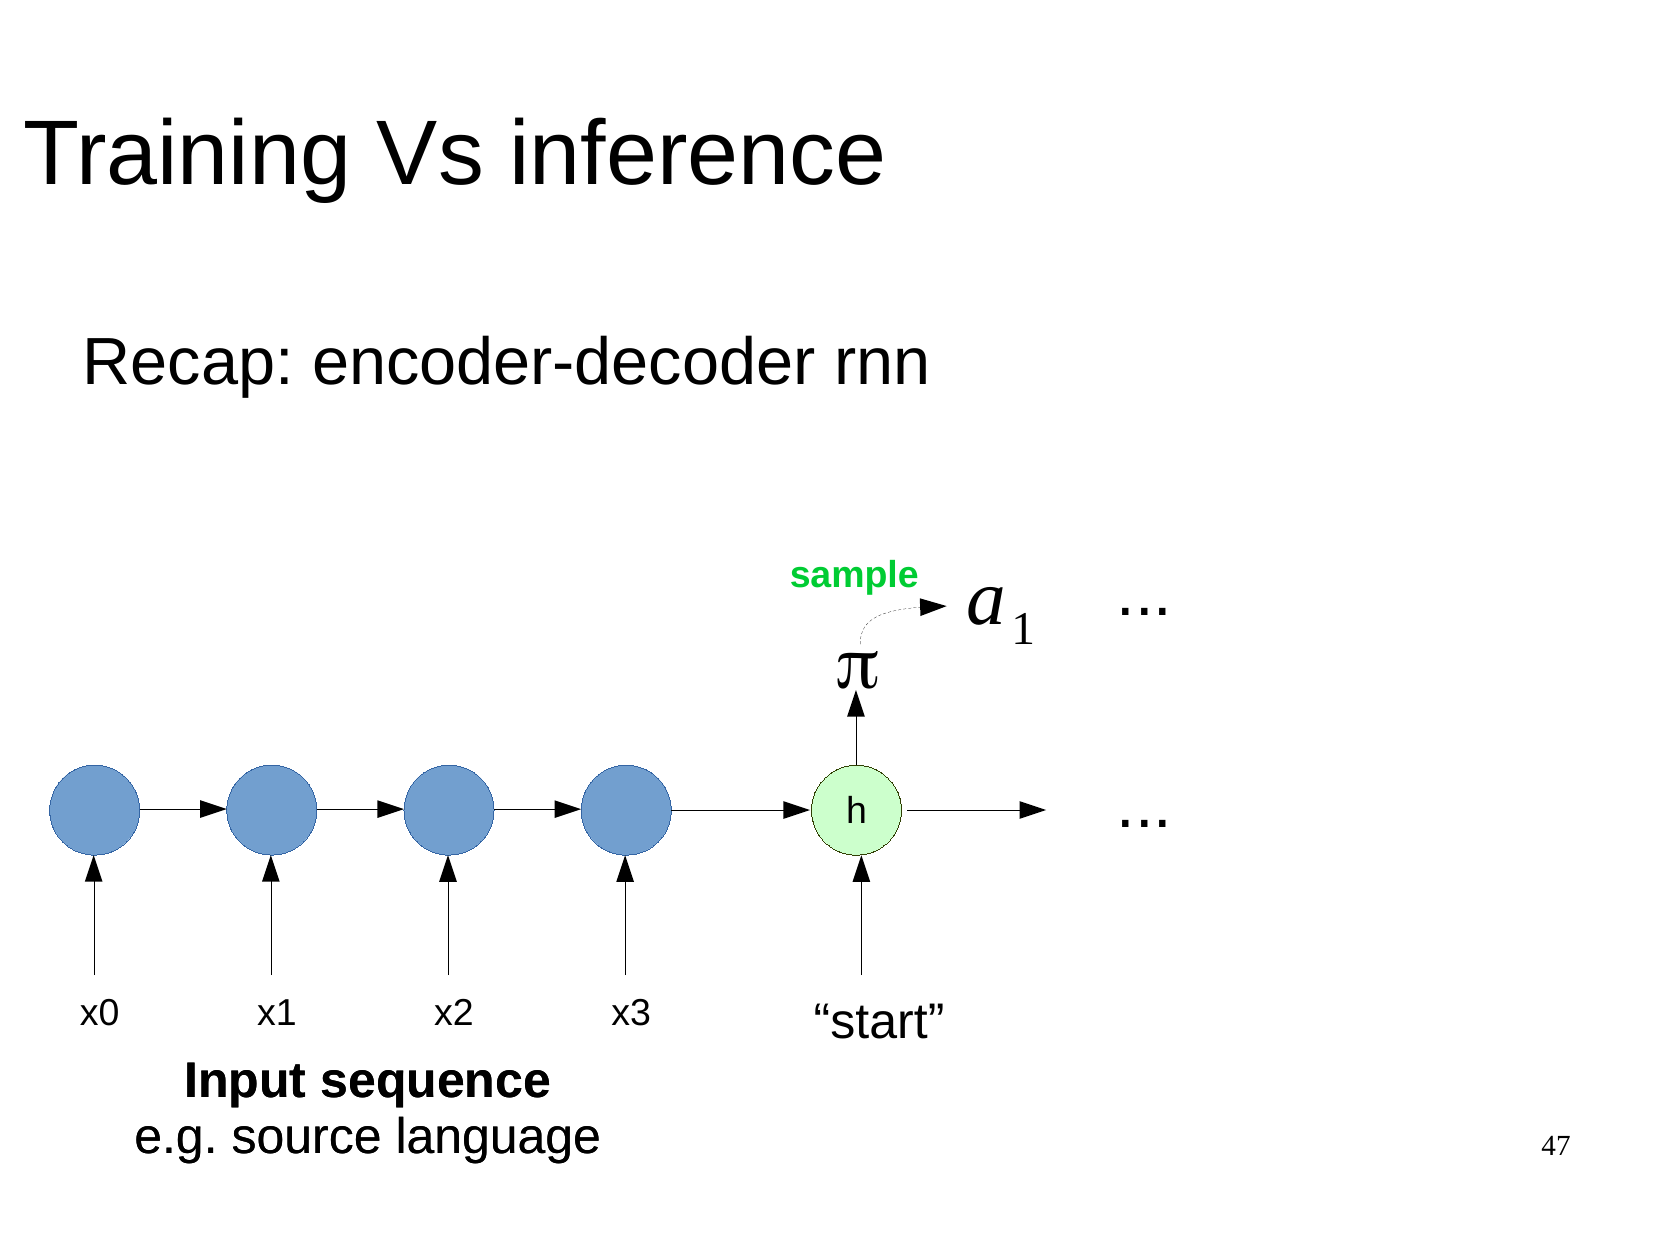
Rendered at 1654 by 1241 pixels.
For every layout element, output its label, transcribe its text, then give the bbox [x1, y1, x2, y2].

text_box sample [775, 545, 934, 603]
text_box x0 [65, 984, 135, 1041]
text_box [581, 765, 672, 856]
text_box [403, 765, 495, 856]
chart [946, 555, 1052, 657]
text_box “start” [798, 986, 960, 1058]
text_box x1 [242, 984, 312, 1041]
list Recap: encoder-decoder rnn [82, 323, 1301, 1016]
text_box x3 [596, 984, 666, 1041]
text_box [49, 765, 140, 856]
text_box x2 [419, 984, 489, 1041]
text_box ... [1102, 759, 1188, 850]
text_box Input sequence e.g. source language [119, 1045, 617, 1173]
text_box h [811, 765, 902, 856]
text_box [226, 765, 317, 856]
title Training Vs inference [23, 49, 1512, 257]
chart [816, 644, 904, 691]
text_box ... [1102, 547, 1188, 637]
